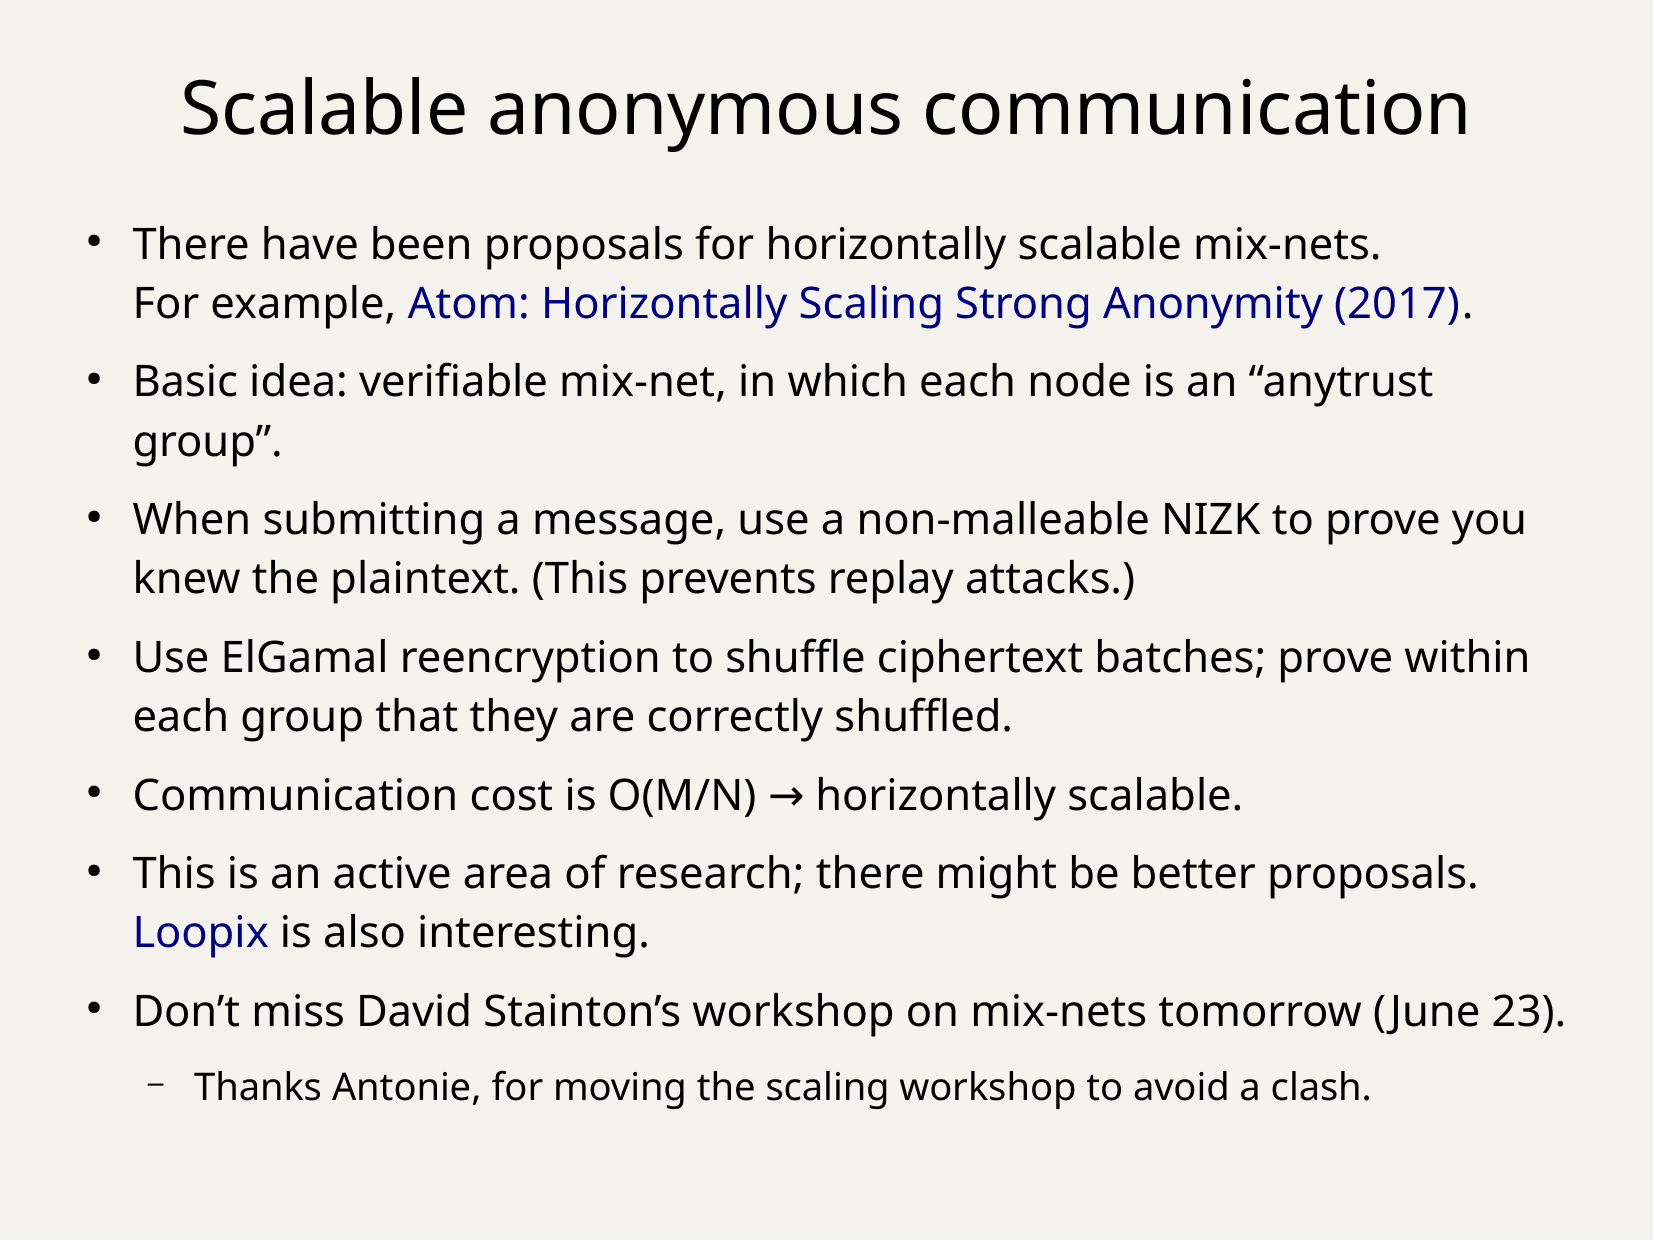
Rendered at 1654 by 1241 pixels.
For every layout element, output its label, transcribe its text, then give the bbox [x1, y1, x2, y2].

title Scalable anonymous communication [82, 35, 1571, 175]
list There have been proposals for horizontally scalable mix-nets. For example, Atom: Horizontally Scaling Strong Anonymity (2017). Basic idea: verifiable mix-net, in which each node is an “anytrust group”. When submitting a message, use a non-malleable NIZK to prove you knew the plaintext. (This prevents replay attacks.) Use ElGamal reencryption to shuffle ciphertext batches; prove within each group that they are correctly shuffled. Communication cost is O(M/N) → horizontally scalable. This is an active area of research; there might be better proposals. Loopix is also interesting. Don’t miss David Stainton’s workshop on mix-nets tomorrow (June 23). Thanks Antonie, for moving the scaling workshop to avoid a clash. [70, 212, 1571, 1170]
